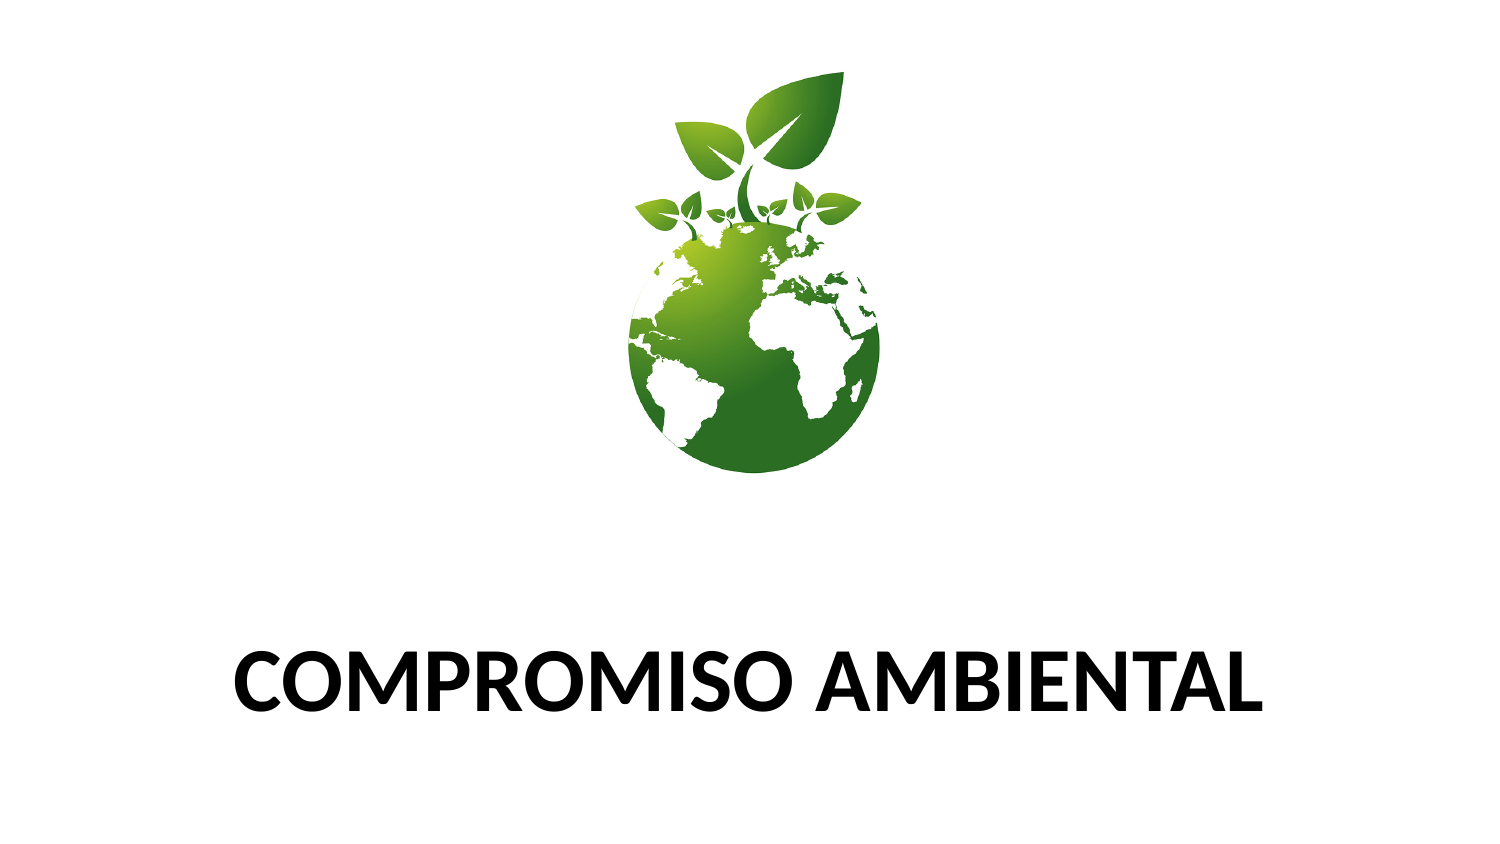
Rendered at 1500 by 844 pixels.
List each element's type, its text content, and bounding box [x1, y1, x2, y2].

picture [555, 11, 961, 526]
title COMPROMISO AMBIENTAL [0, 600, 1500, 764]
